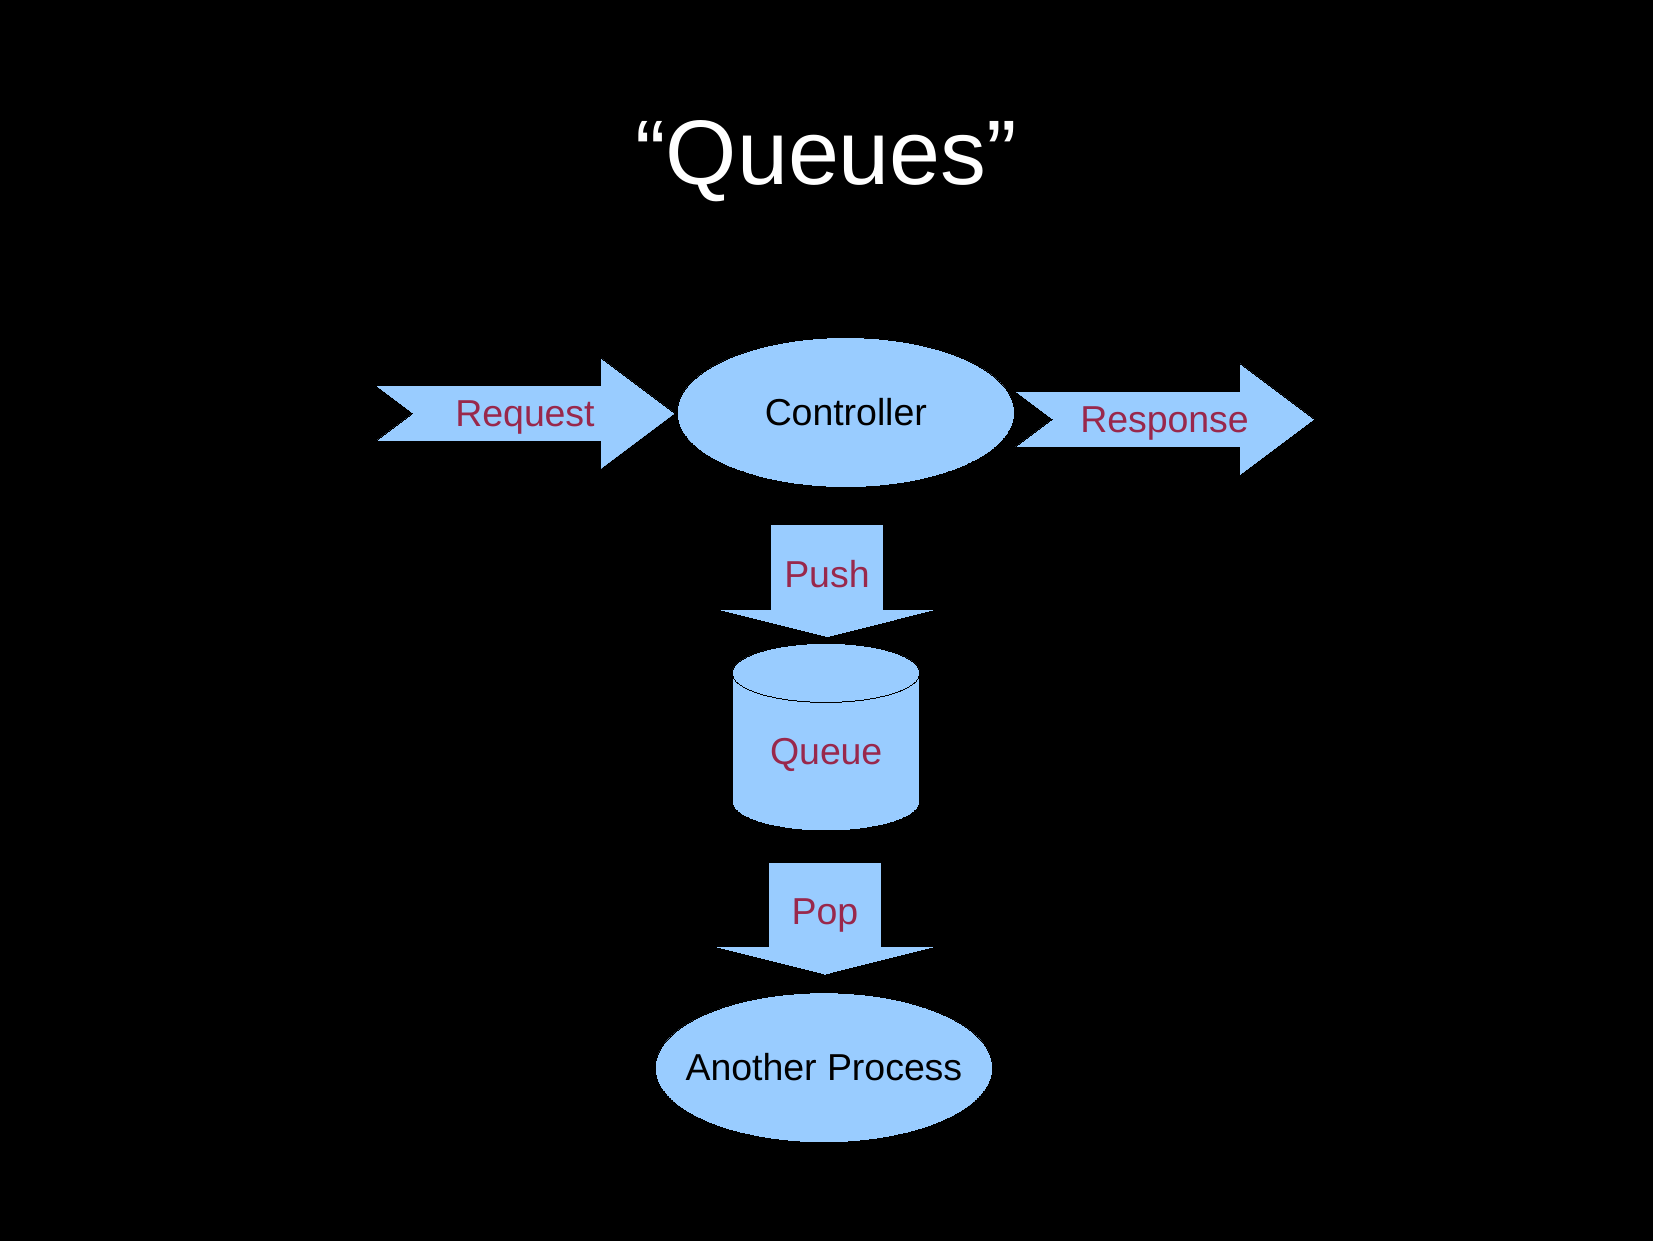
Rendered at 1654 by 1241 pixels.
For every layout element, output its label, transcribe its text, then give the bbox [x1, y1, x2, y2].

text_box Controller [677, 337, 1015, 488]
title “Queues” [82, 49, 1571, 257]
text_box Queue [732, 643, 920, 831]
text_box Another Process [655, 992, 993, 1143]
text_box Pop [712, 862, 938, 976]
text_box Response [1014, 363, 1315, 476]
text_box Push [714, 524, 940, 638]
text_box Request [375, 357, 676, 470]
